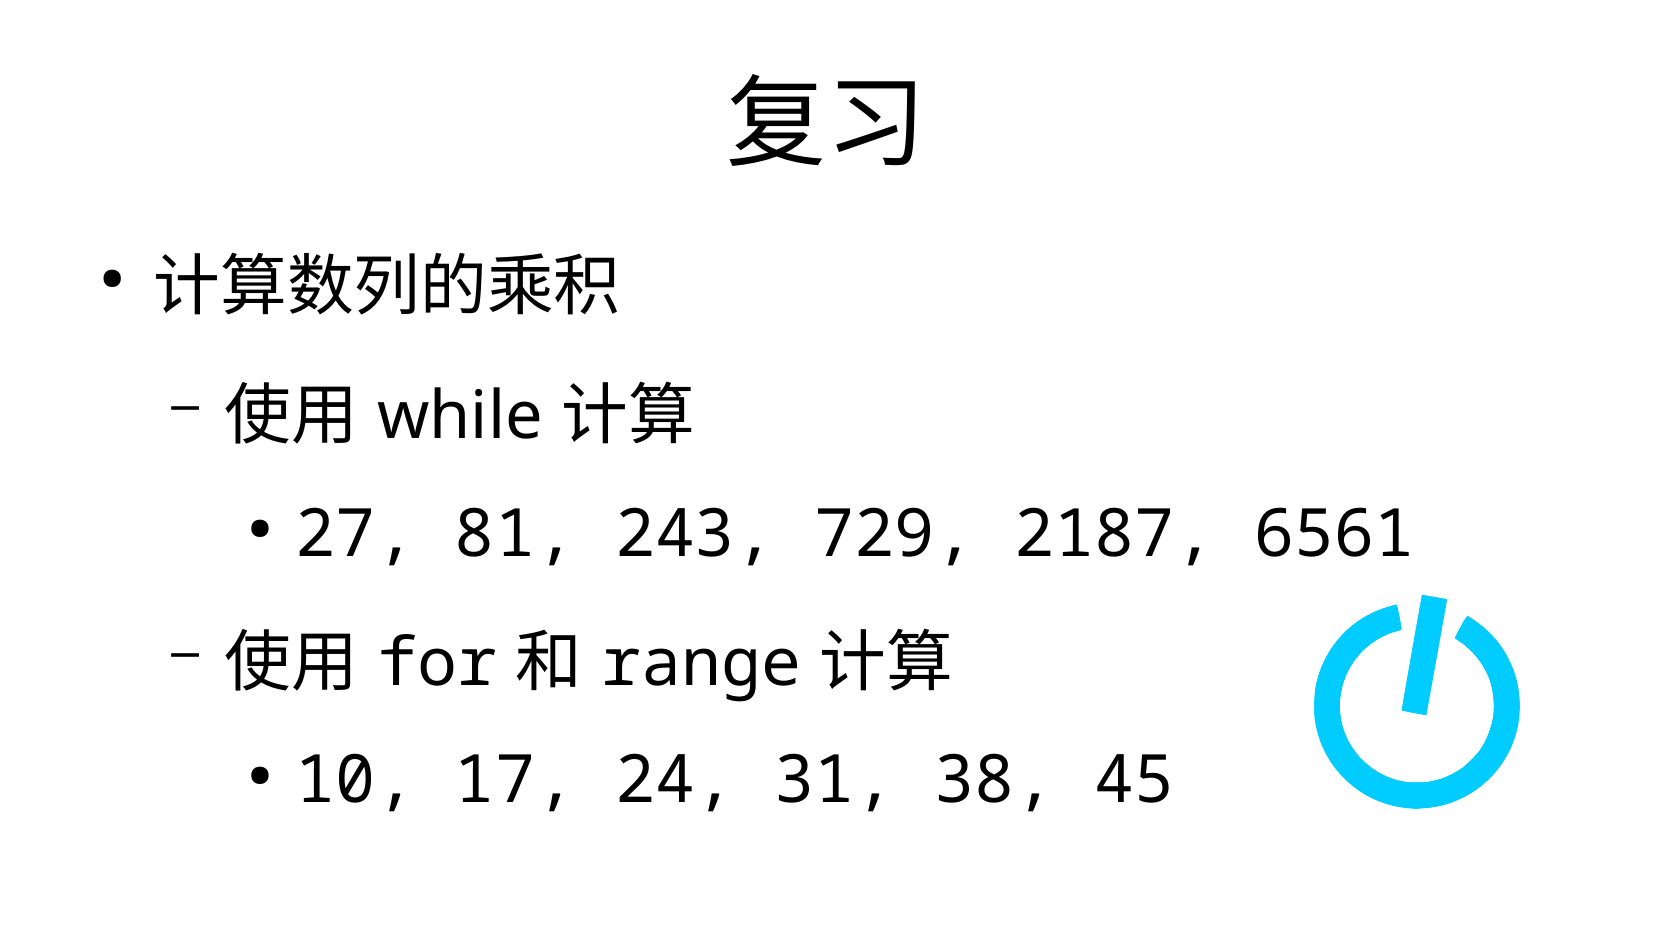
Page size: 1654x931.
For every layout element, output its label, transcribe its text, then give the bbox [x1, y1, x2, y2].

list 计算数列的乘积 使用while计算 27, 81, 243, 729, 2187, 6561 使用for和range计算 10, 17, 24, 31, 38, 45 [82, 217, 1571, 931]
title 复习 [82, 37, 1571, 193]
